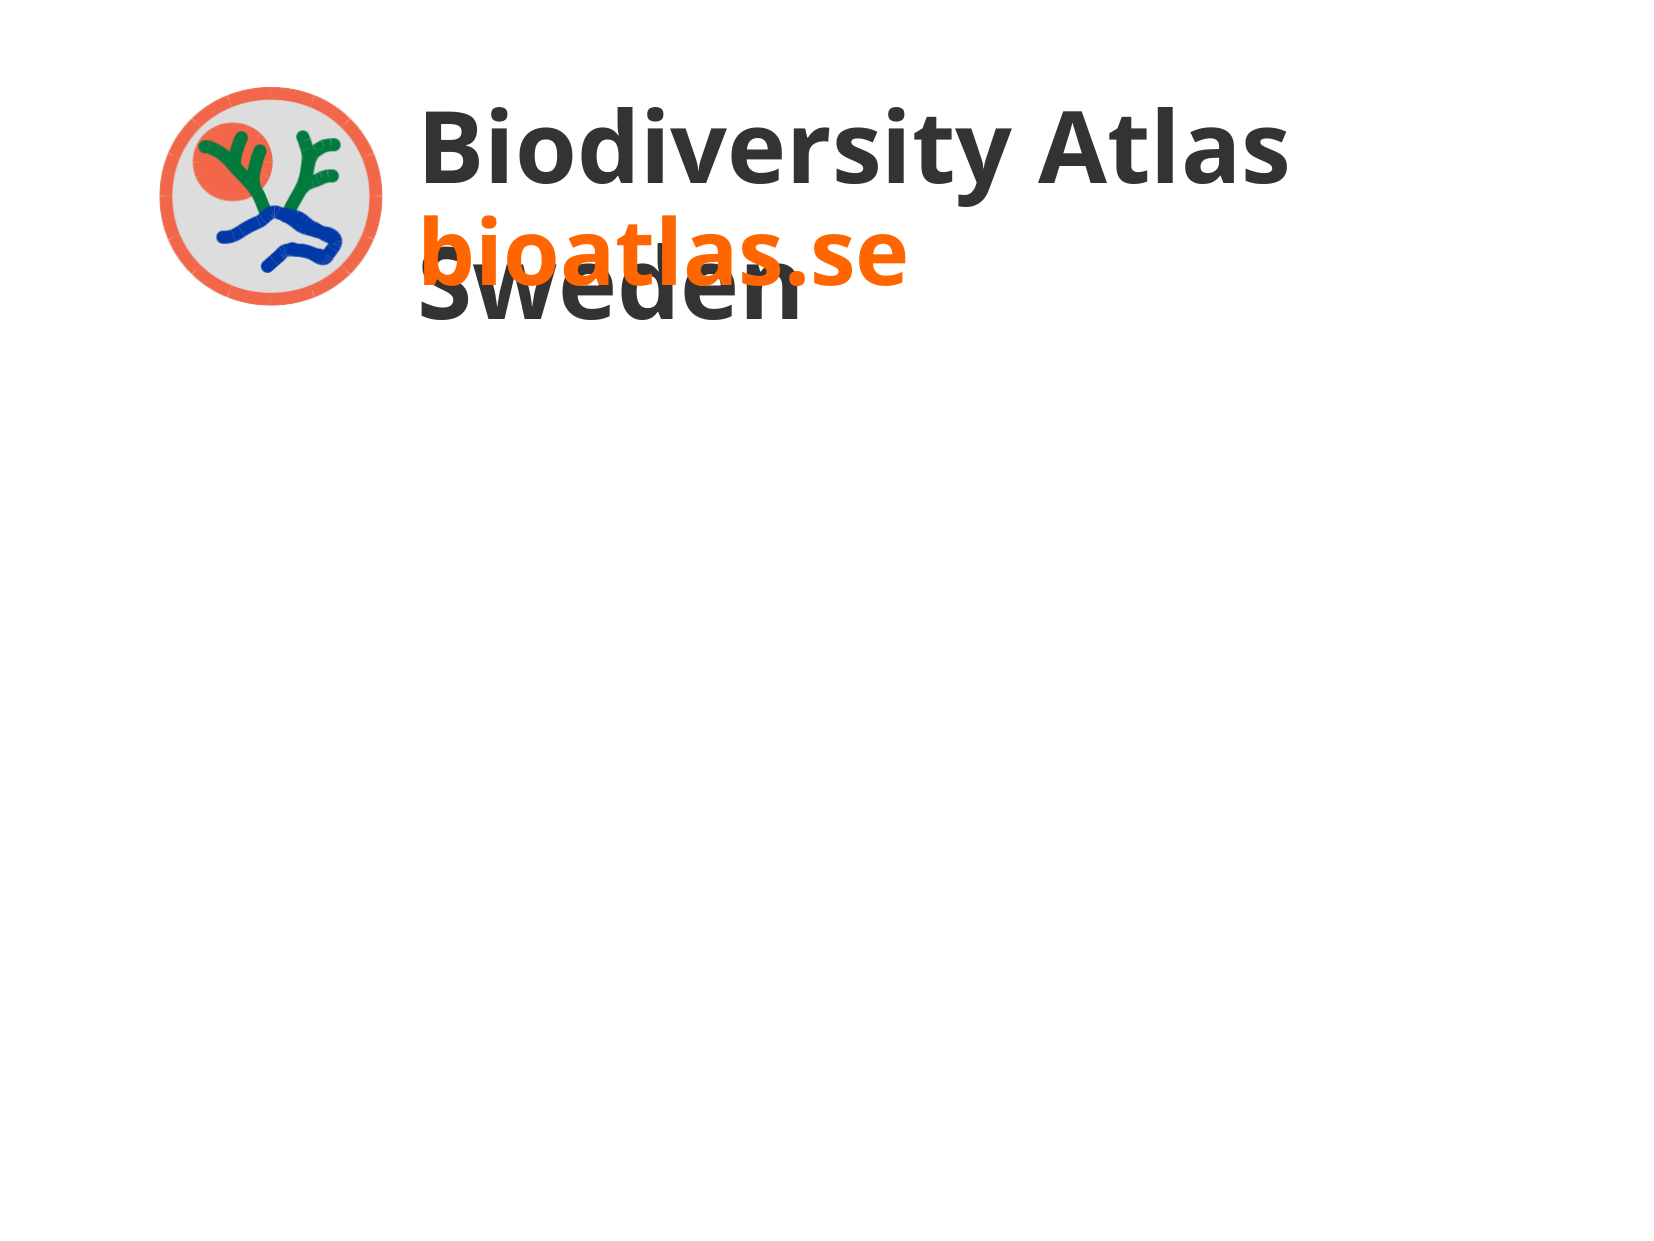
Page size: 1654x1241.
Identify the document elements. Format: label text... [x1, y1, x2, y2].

text_box Biodiversity Atlas Sweden [402, 68, 1634, 216]
text_box bioatlas.se [402, 180, 1348, 316]
picture [149, 74, 391, 316]
